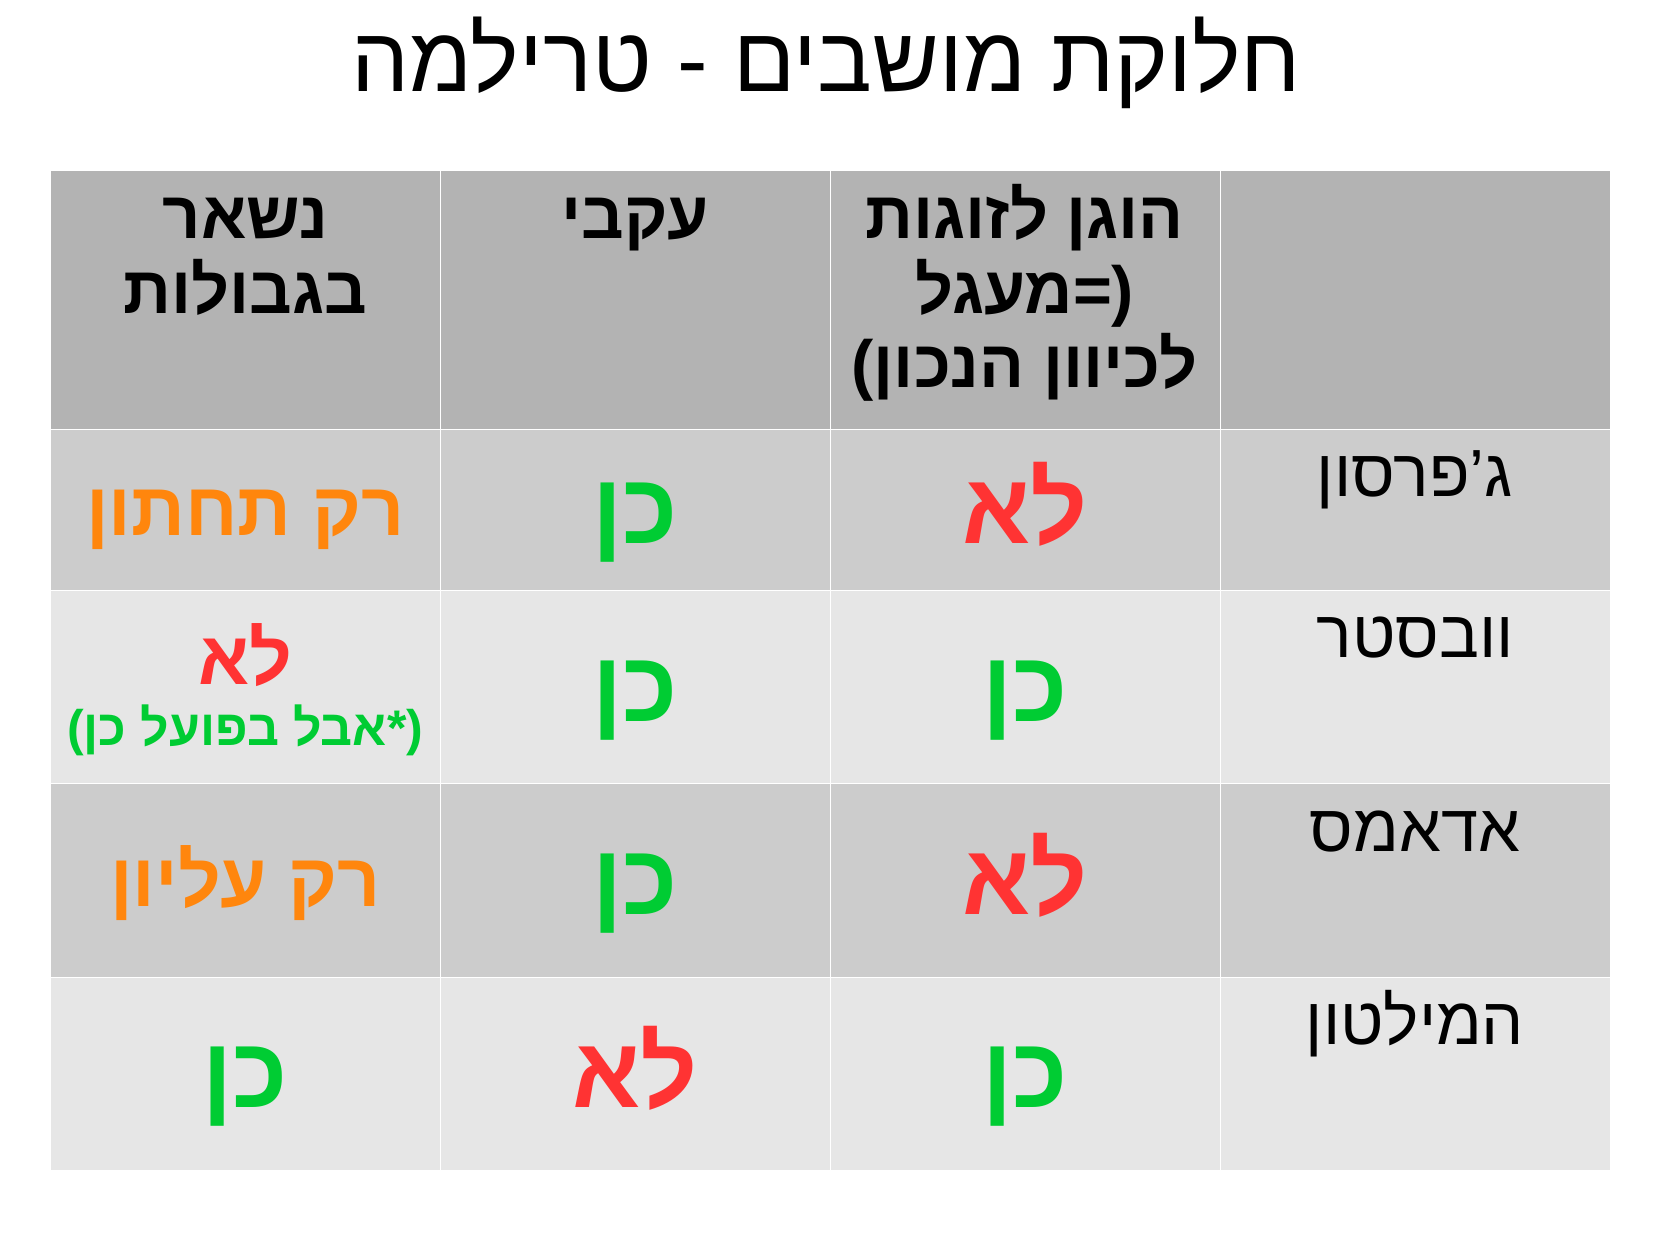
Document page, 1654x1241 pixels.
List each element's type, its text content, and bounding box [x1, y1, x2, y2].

table_cell רק עליון [51, 784, 440, 977]
table_cell המילטון [1221, 978, 1610, 1170]
table_cell כן [831, 978, 1220, 1170]
title חלוקת מושבים - טרילמה [0, 0, 1654, 136]
table_cell כן [441, 784, 830, 977]
table_cell כן [441, 430, 830, 590]
table_cell כן [831, 591, 1220, 783]
table_header [1221, 171, 1610, 429]
table_header הוגן לזוגות (=מעגל לכיוון הנכון) [831, 171, 1220, 429]
table_cell רק תחתון [51, 430, 440, 590]
table_cell כן [441, 591, 830, 783]
table_cell ג’פרסון [1221, 430, 1610, 590]
table_header נשאר בגבולות [51, 171, 440, 429]
table_cell אדאמס [1221, 784, 1610, 977]
table_cell לא [831, 784, 1220, 977]
table_cell לא [831, 430, 1220, 590]
table_cell וובסטר [1221, 591, 1610, 783]
table_cell לא [441, 978, 830, 1170]
table_cell לא (*אבל בפועל כן) [51, 591, 440, 783]
table_cell כן [51, 978, 440, 1170]
table_header עקבי [441, 171, 830, 429]
